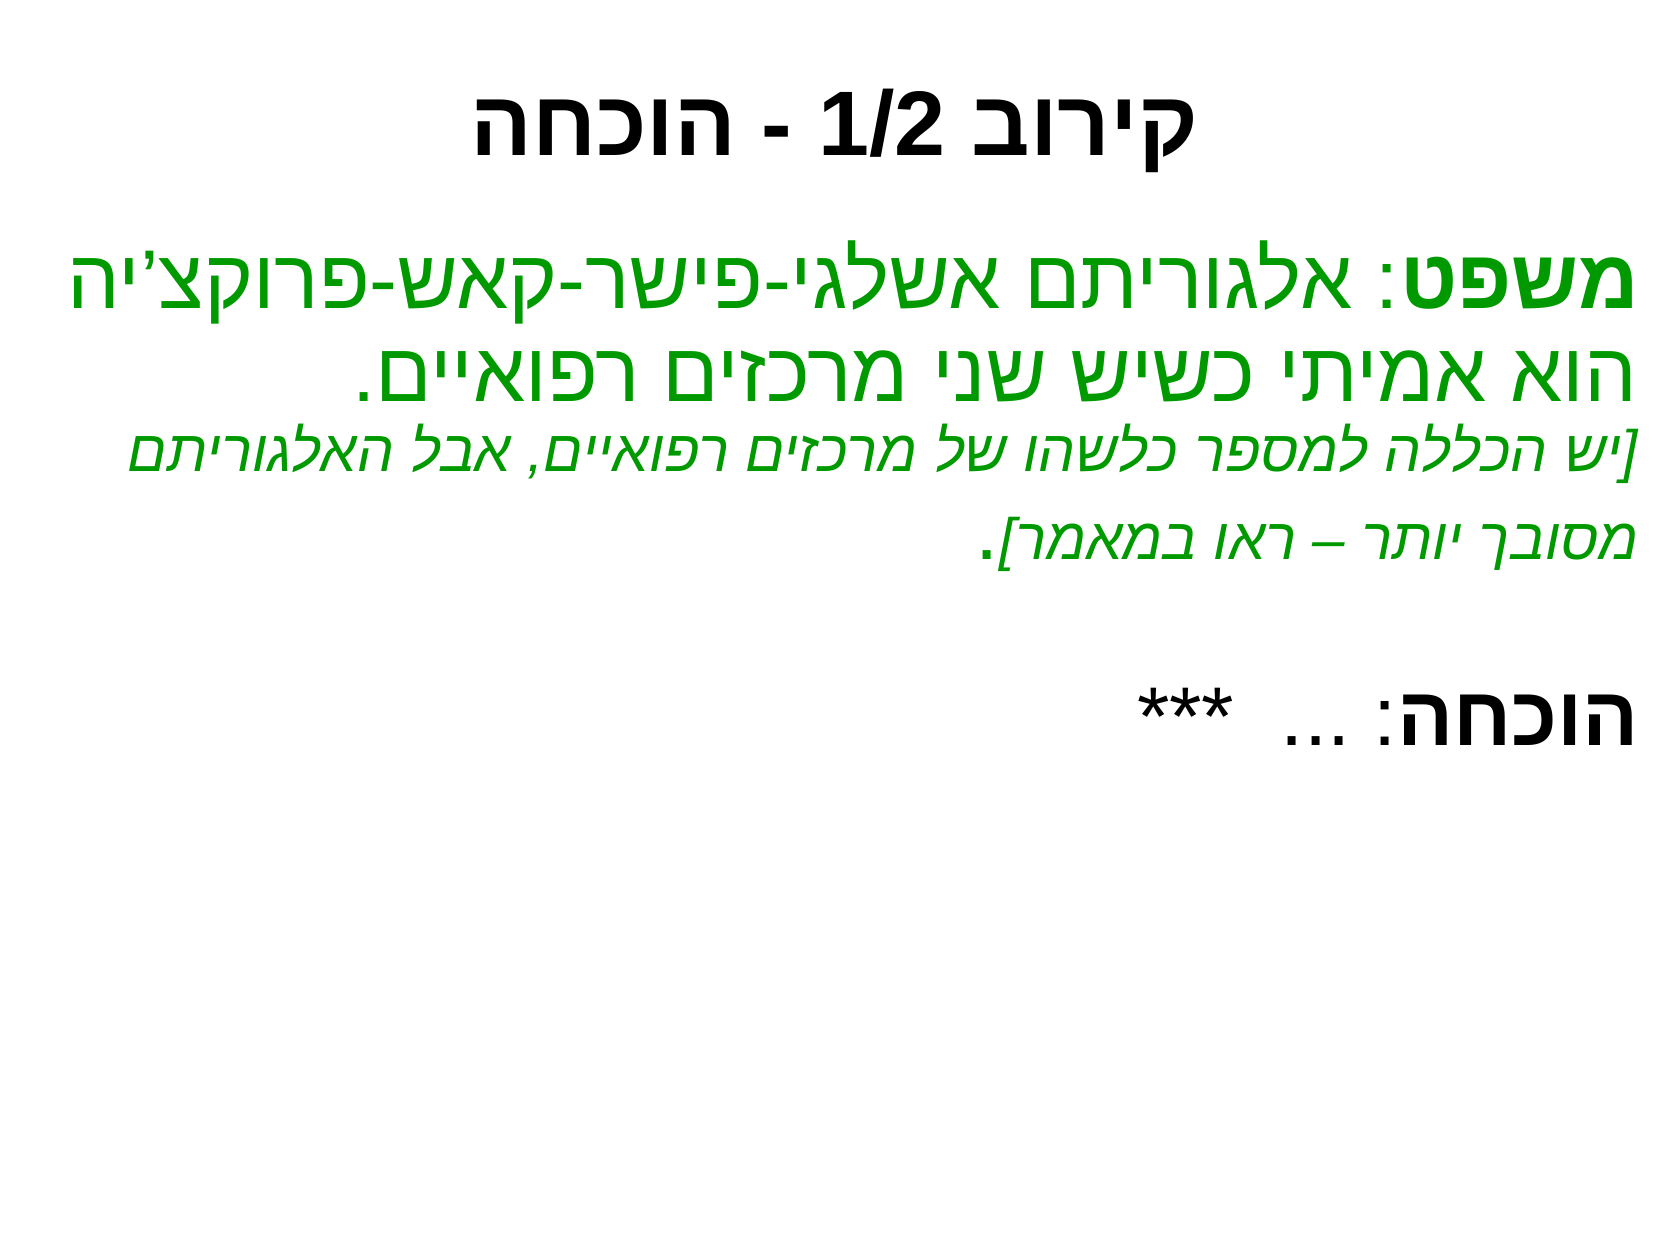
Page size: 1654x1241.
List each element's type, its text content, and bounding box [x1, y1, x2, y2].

title קירוב 1/2 - הוכחה [15, 22, 1654, 225]
text_box משפט: אלגוריתם אשלגי-פישר-קאש-פרוקצ’יה הוא אמיתי כשיש שני מרכזים רפואיים. [יש הכללה למספר כלשהו של מרכזים רפואיים, אבל האלגוריתם מסובך יותר – ראו במאמר]. הוכחה: ... *** [0, 225, 1654, 1216]
